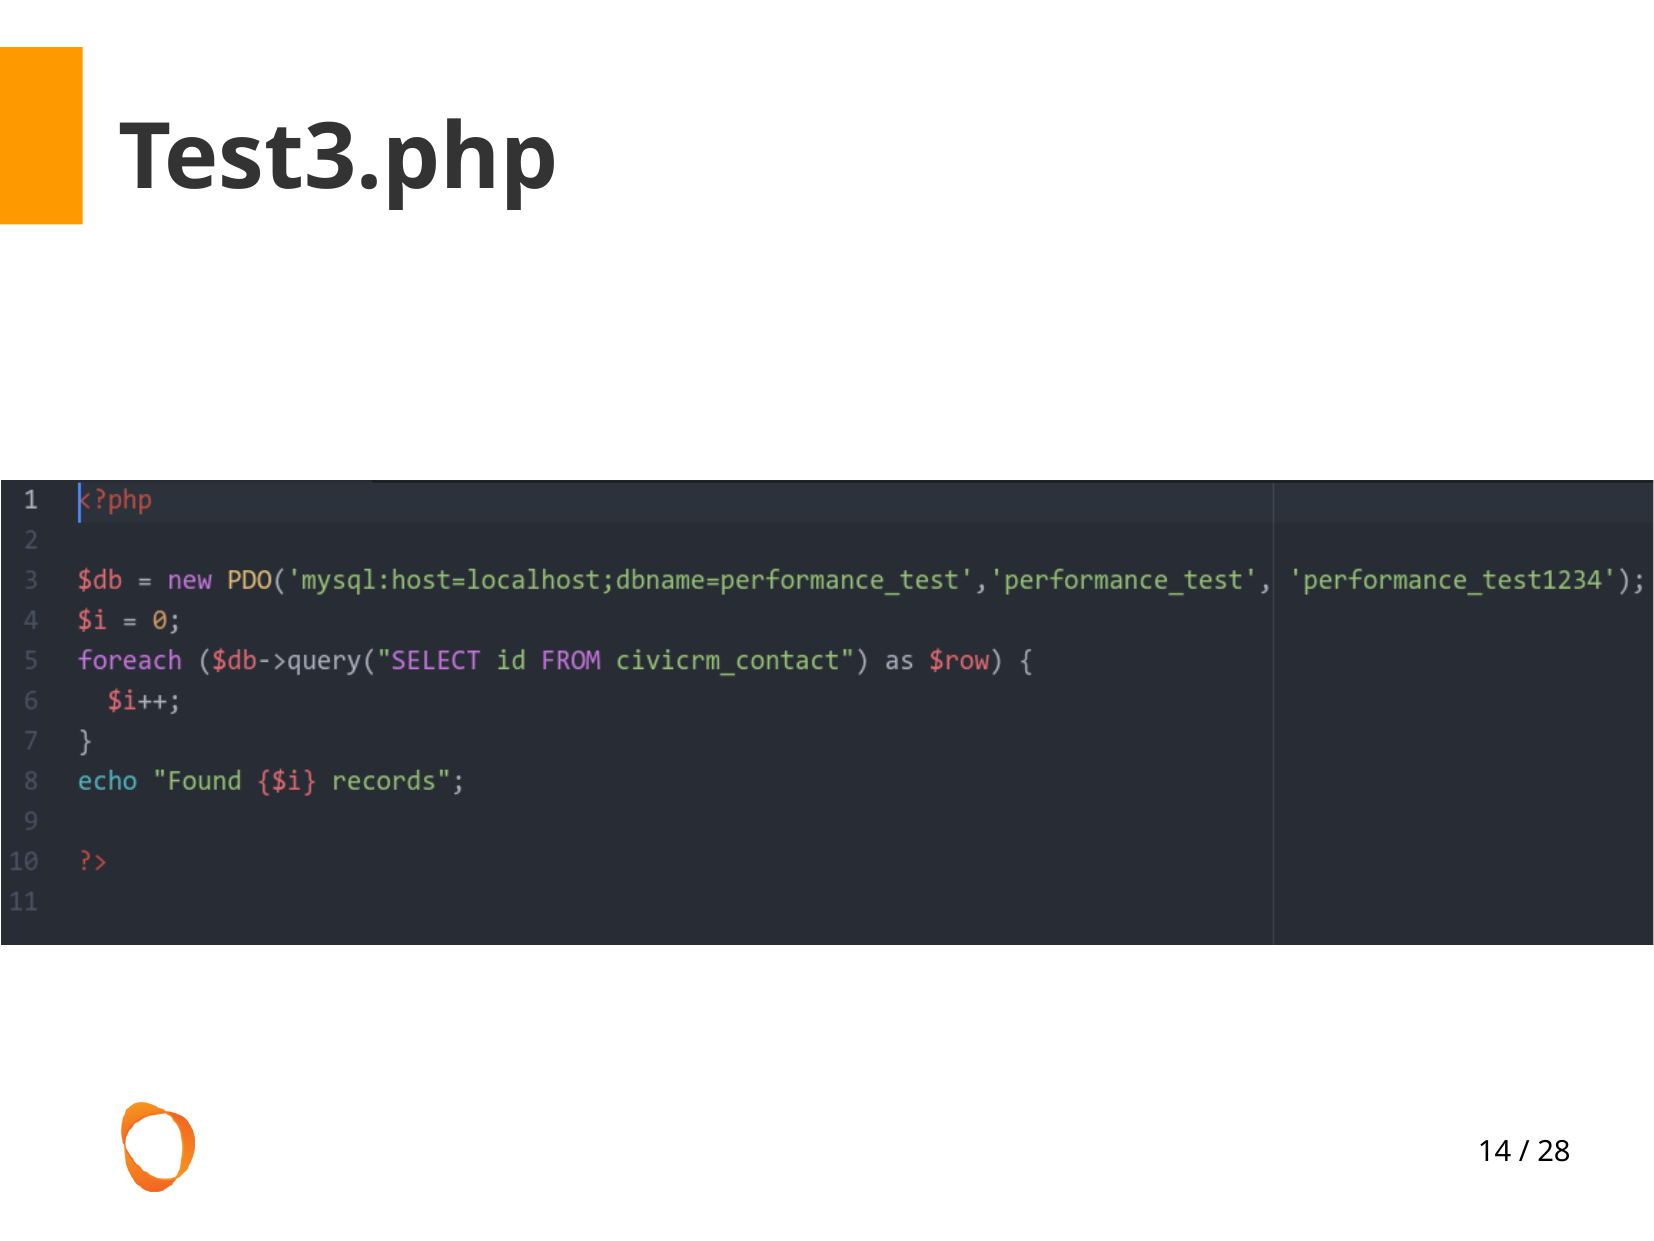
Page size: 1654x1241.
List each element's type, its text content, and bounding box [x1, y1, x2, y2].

title Test3.php [118, 49, 1571, 257]
picture [118, 1101, 196, 1193]
picture [1, 480, 1654, 945]
